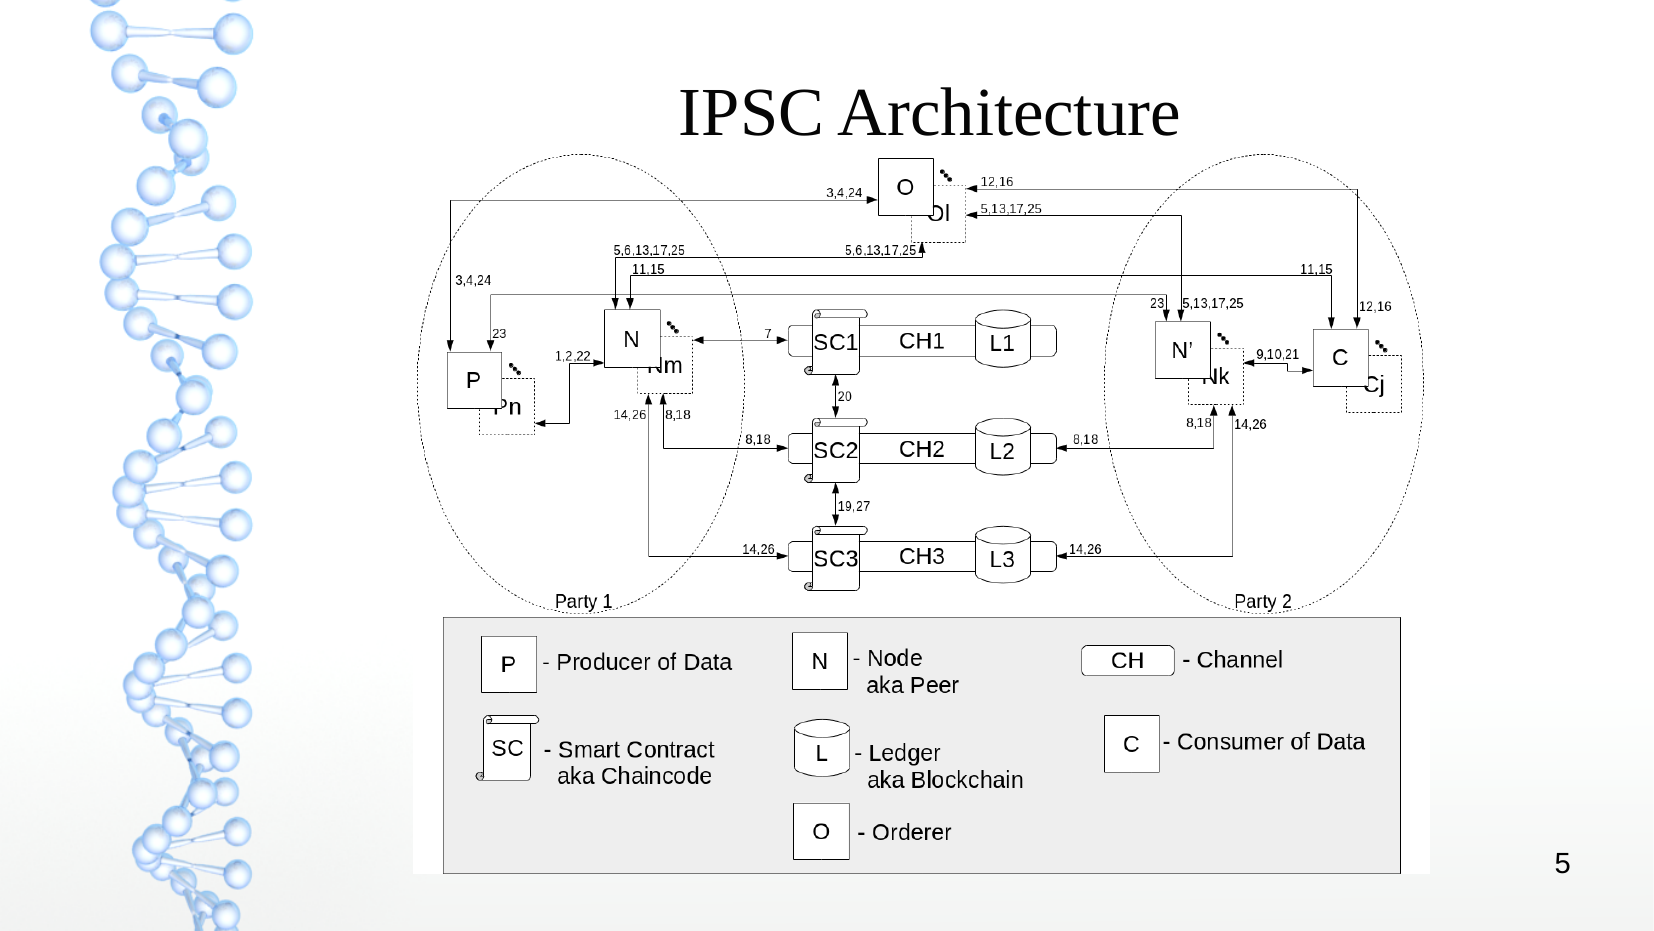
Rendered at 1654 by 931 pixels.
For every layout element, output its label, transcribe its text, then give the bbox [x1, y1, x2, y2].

picture [0, 0, 1654, 931]
title IPSC Architecture [265, 35, 1595, 189]
